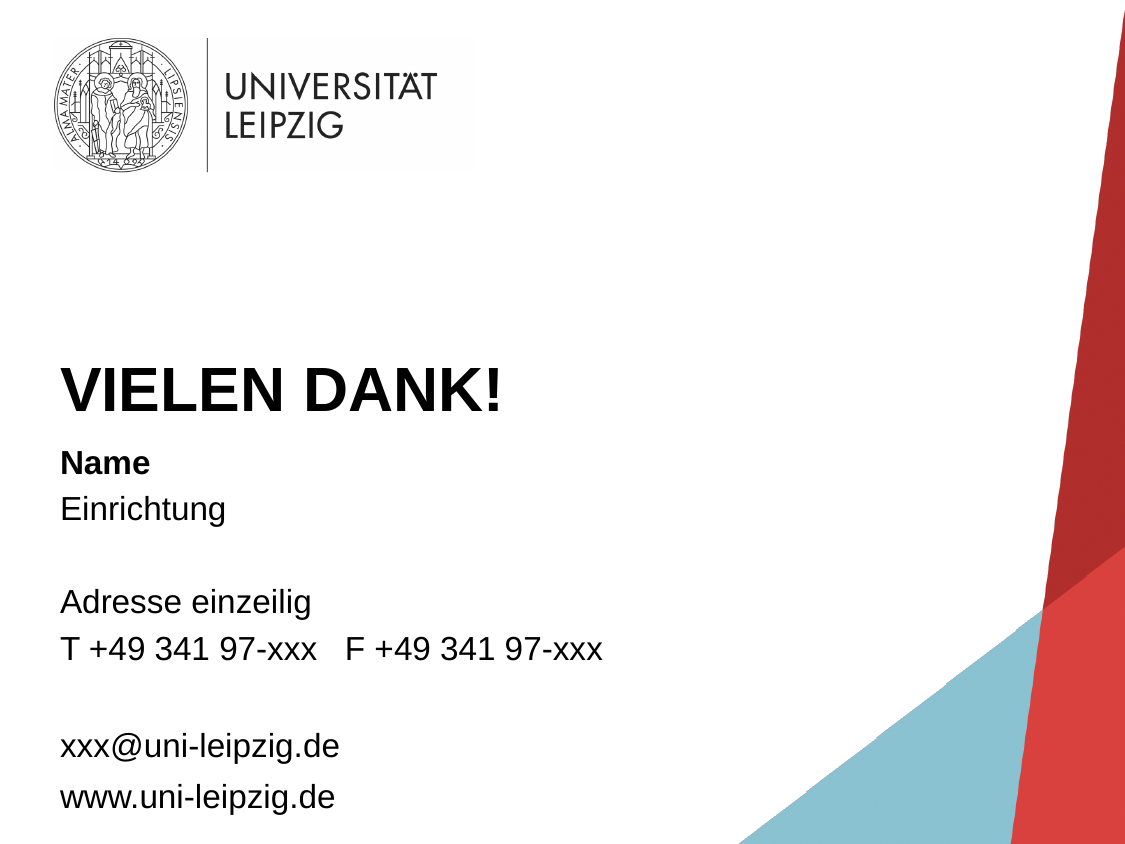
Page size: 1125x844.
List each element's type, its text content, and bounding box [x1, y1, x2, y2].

title Vielen Dank! [44, 341, 1028, 434]
picture [53, 36, 475, 173]
list Name Einrichtung Adresse einzeilig T +49 341 97-xxx F +49 341 97-xxx xxx@uni-leipzig.de www.uni-leipzig.de [44, 433, 620, 769]
picture [697, 0, 1125, 844]
